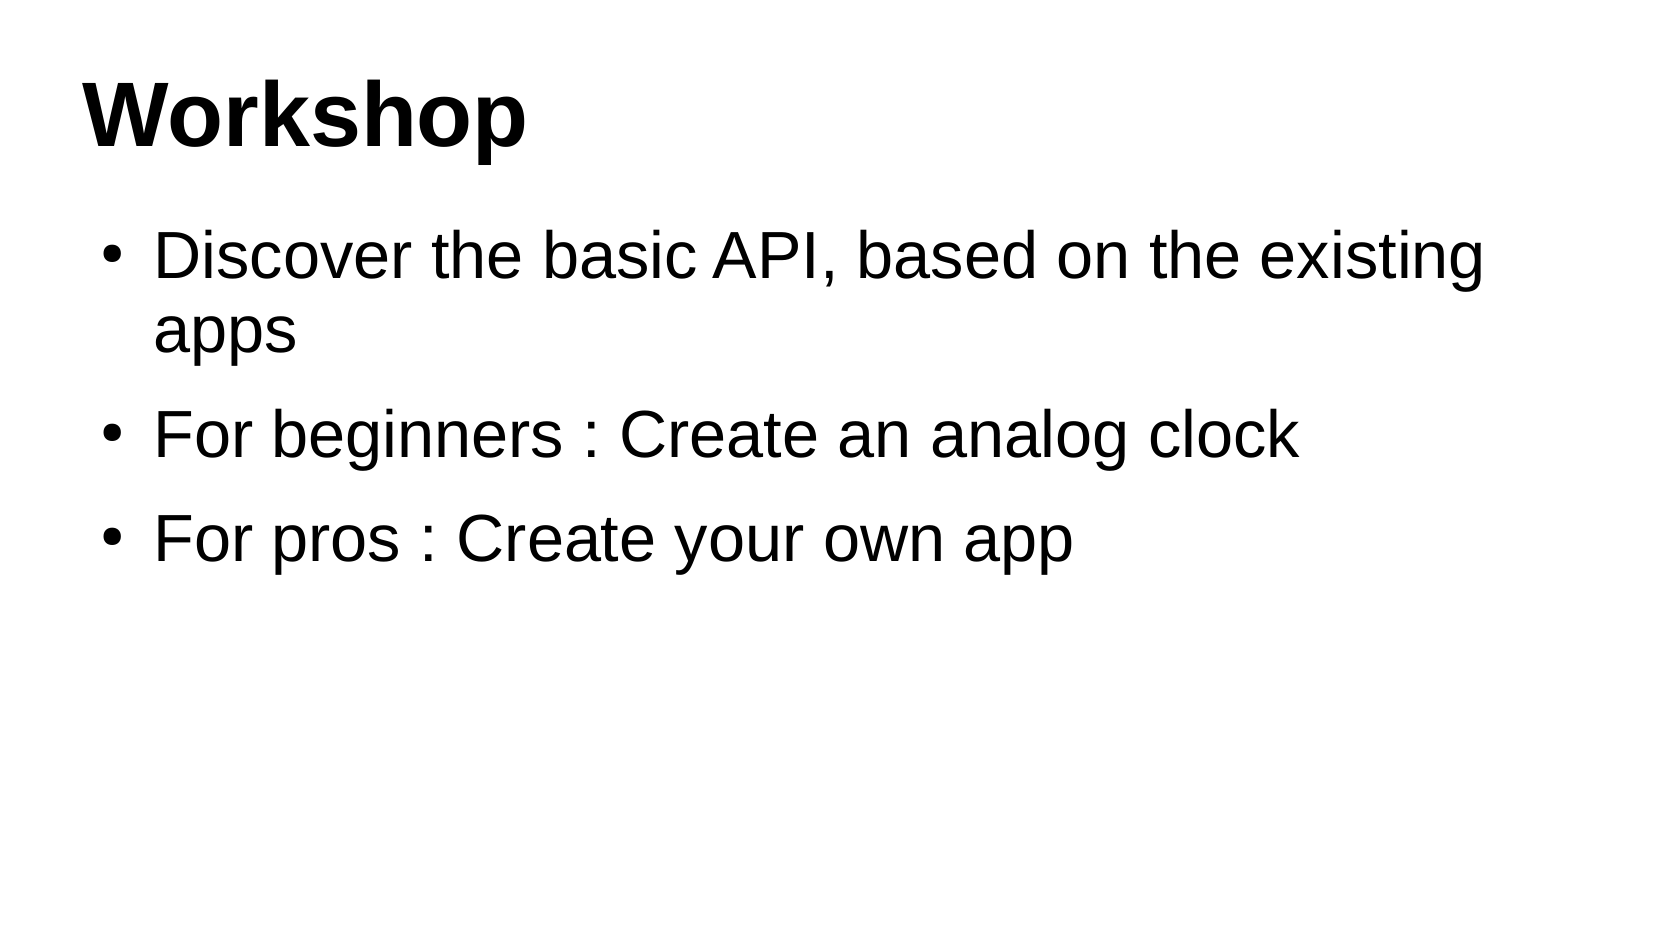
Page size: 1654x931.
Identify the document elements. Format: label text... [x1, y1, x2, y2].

title Workshop [82, 37, 1571, 193]
list Discover the basic API, based on the existing apps For beginners : Create an analog clock For pros : Create your own app [82, 217, 1571, 758]
